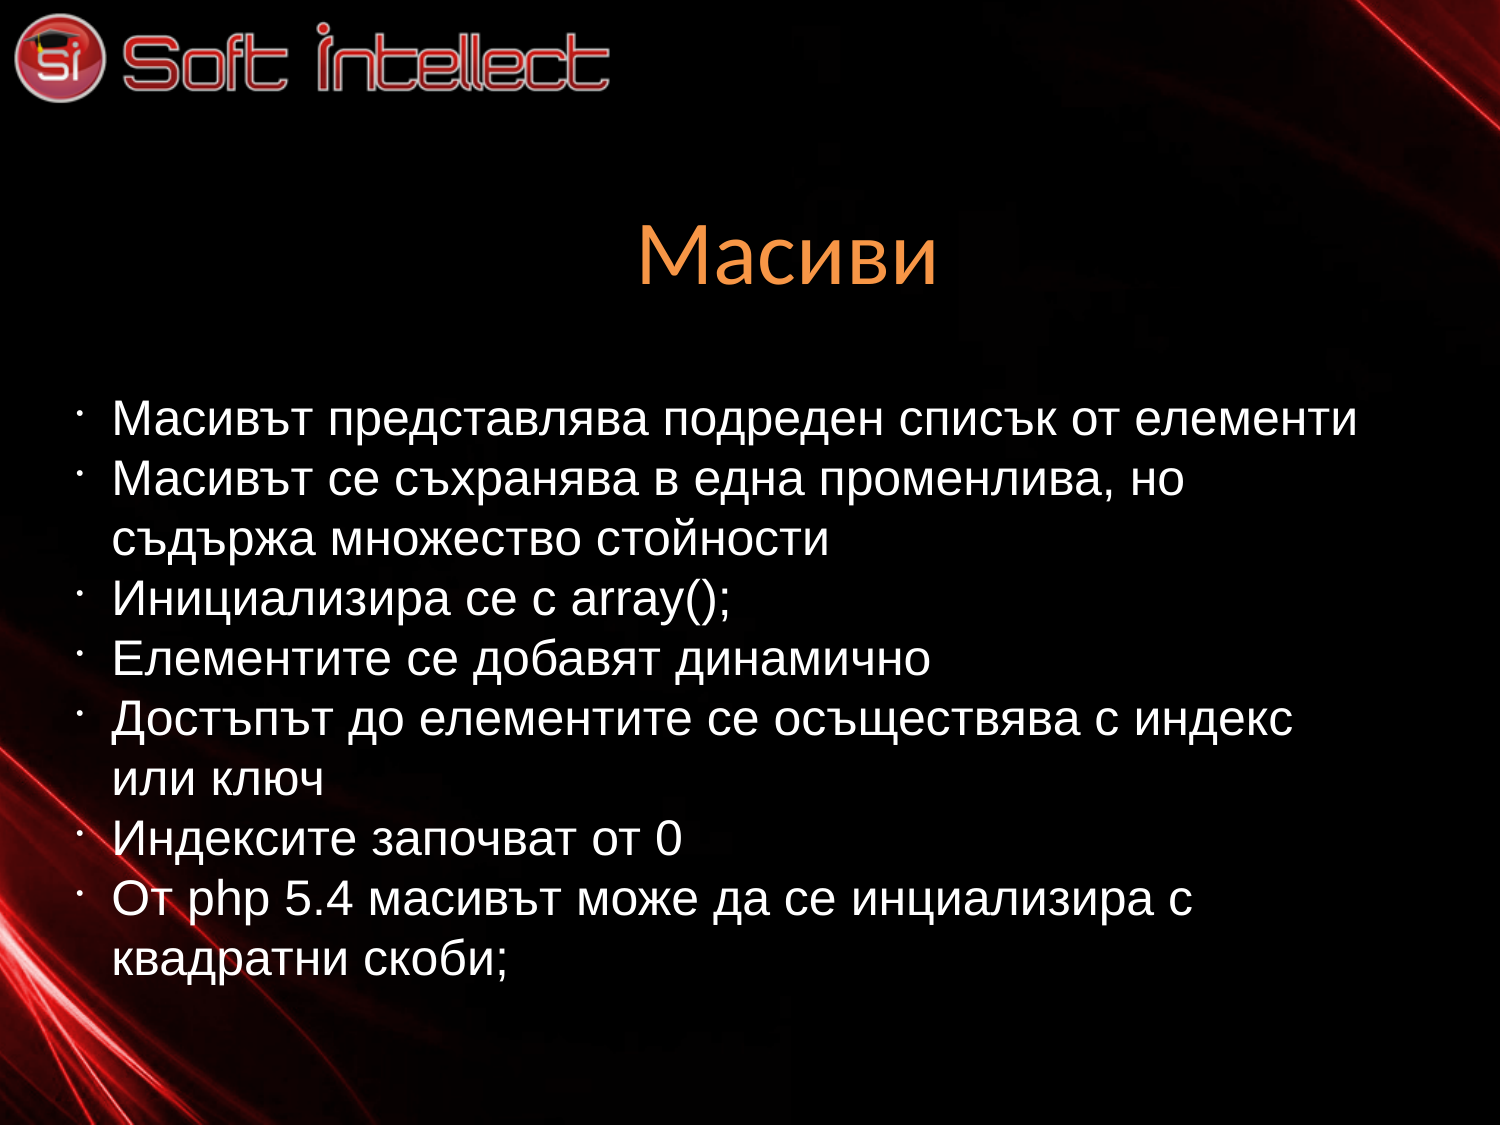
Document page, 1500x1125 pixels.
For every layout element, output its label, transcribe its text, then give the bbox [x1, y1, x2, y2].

text_box Масивът представлява подреден списък от елементи Масивът се съхранява в една променлива, но съдържа множество стойности Инициализира се с array(); Елементите се добавят динамично Достъпът до елементите се осъществява с индекс или ключ Индексите започват от 0 От php 5.4 масивът може да се инциализира с квадратни скоби; [61, 378, 1397, 1125]
picture [0, 0, 1500, 1125]
text_box Масиви [150, 127, 1425, 369]
